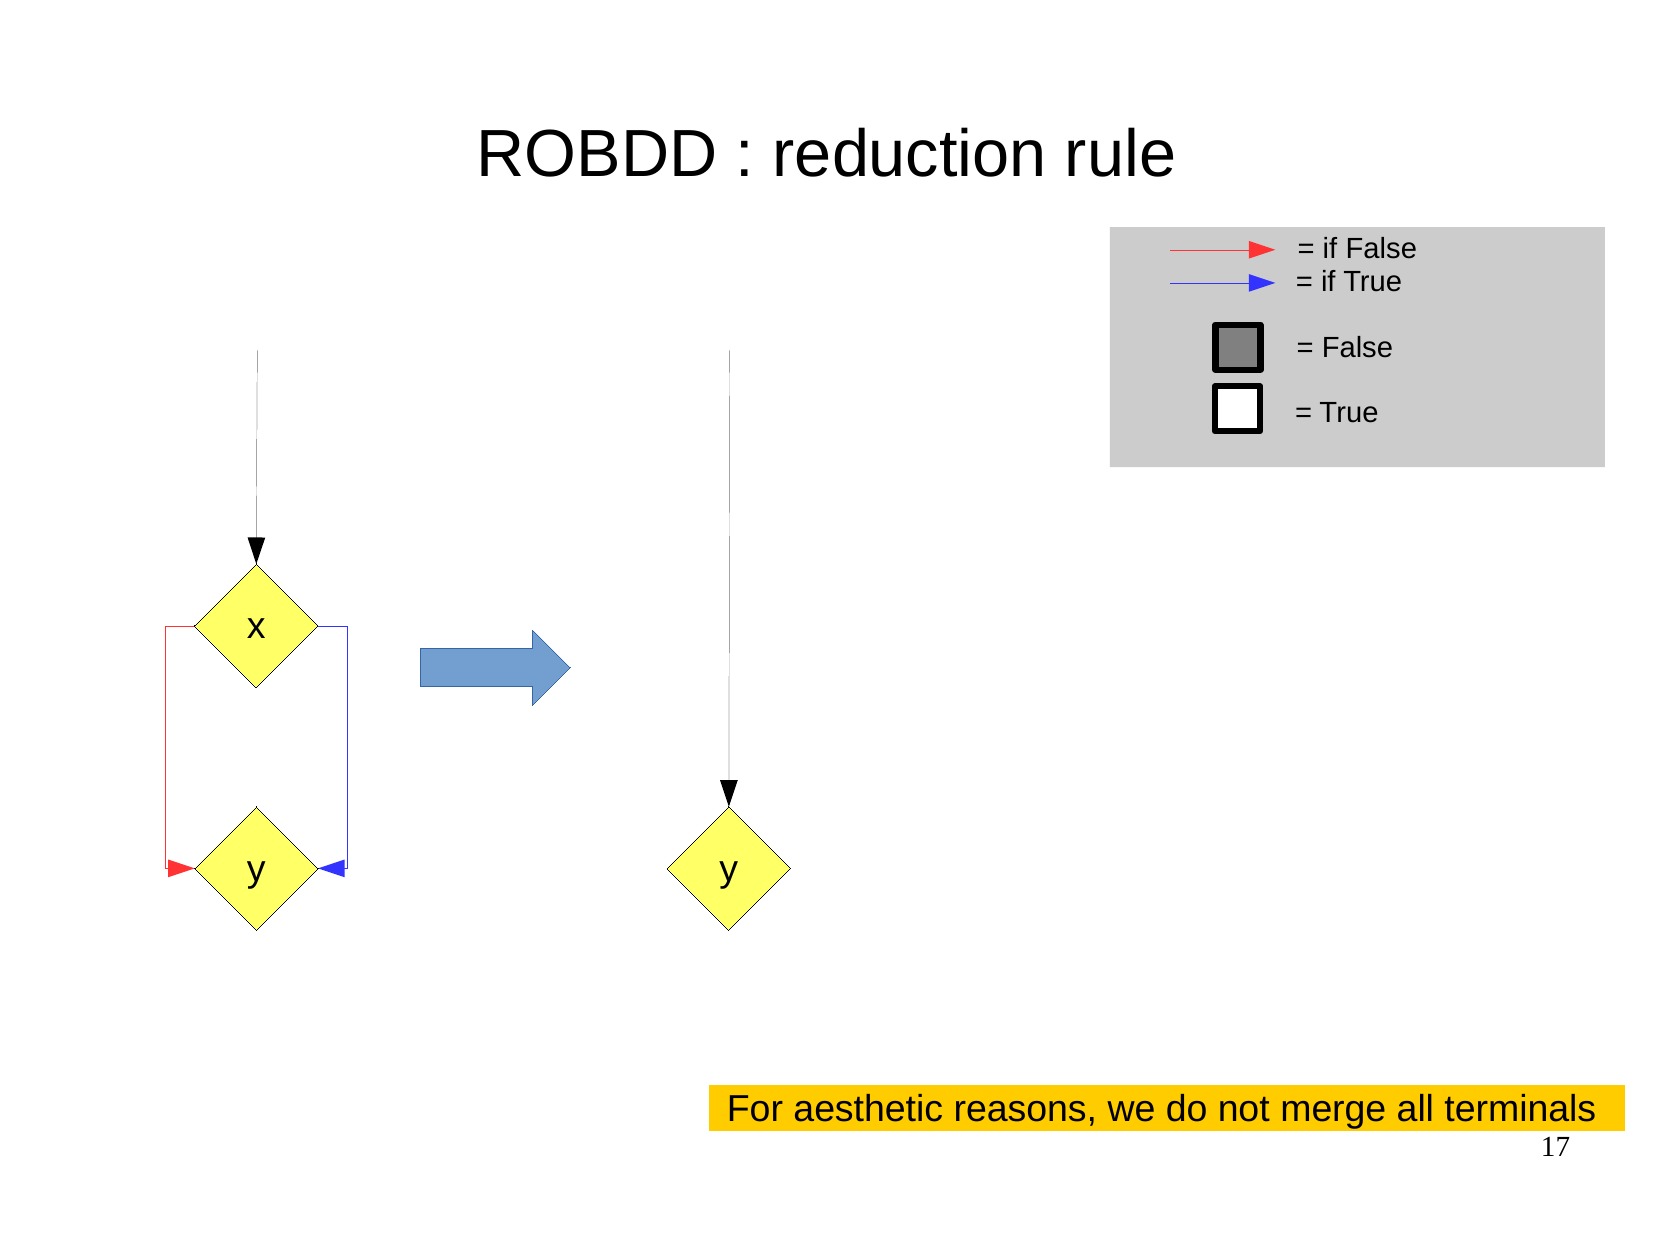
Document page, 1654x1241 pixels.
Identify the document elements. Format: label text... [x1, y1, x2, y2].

text_box y [194, 806, 319, 931]
text_box [1215, 386, 1261, 432]
text_box [1215, 324, 1261, 370]
text_box = if False = if True = False = True [1109, 227, 1605, 468]
text_box x [194, 563, 318, 688]
text_box For aesthetic reasons, we do not merge all terminals [709, 1085, 1625, 1131]
text_box y [667, 806, 791, 931]
title ROBDD : reduction rule [82, 49, 1571, 257]
text_box [420, 630, 571, 706]
